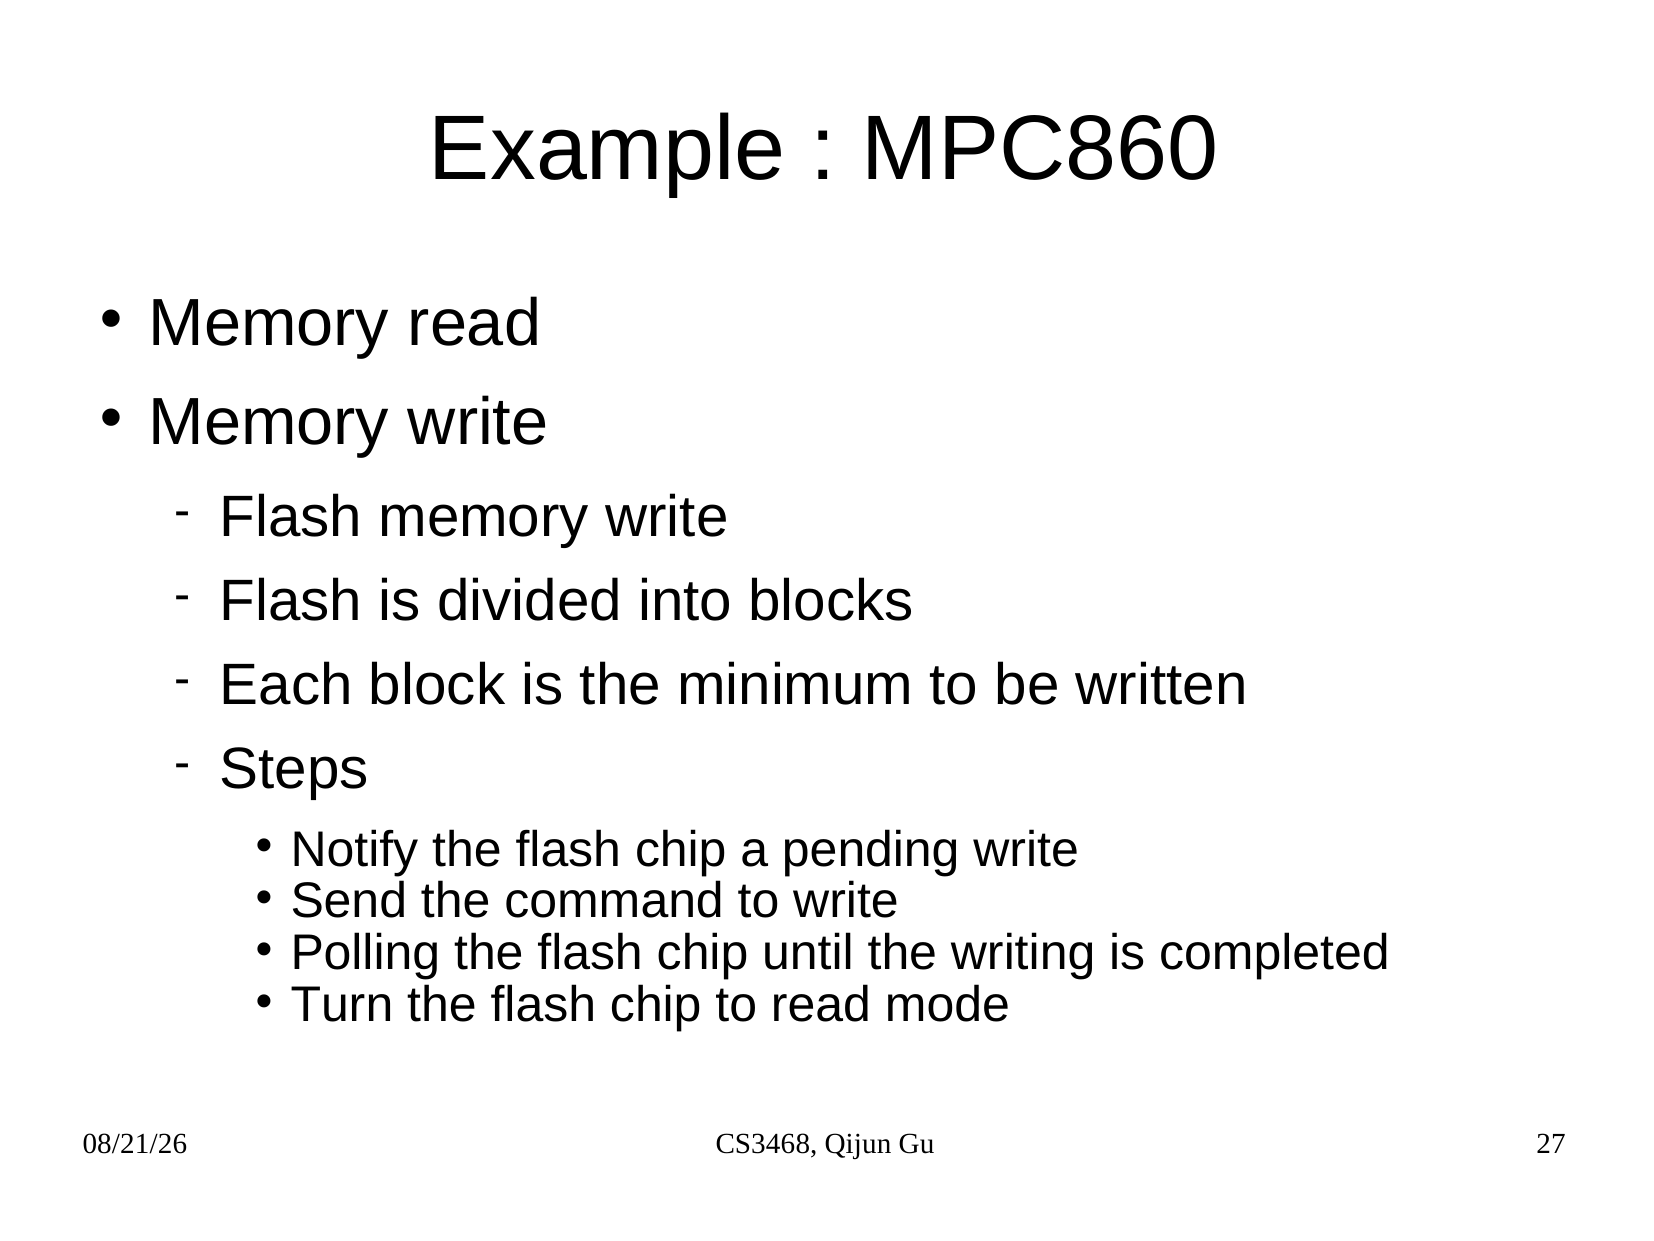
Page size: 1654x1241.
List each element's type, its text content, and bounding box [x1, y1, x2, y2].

list Memory read Memory write Flash memory write Flash is divided into blocks Each block is the minimum to be written Steps Notify the flash chip a pending write Send the command to write Polling the flash chip until the writing is completed Turn the flash chip to read mode [82, 290, 1567, 1090]
title Example : MPC860 [82, 56, 1567, 245]
